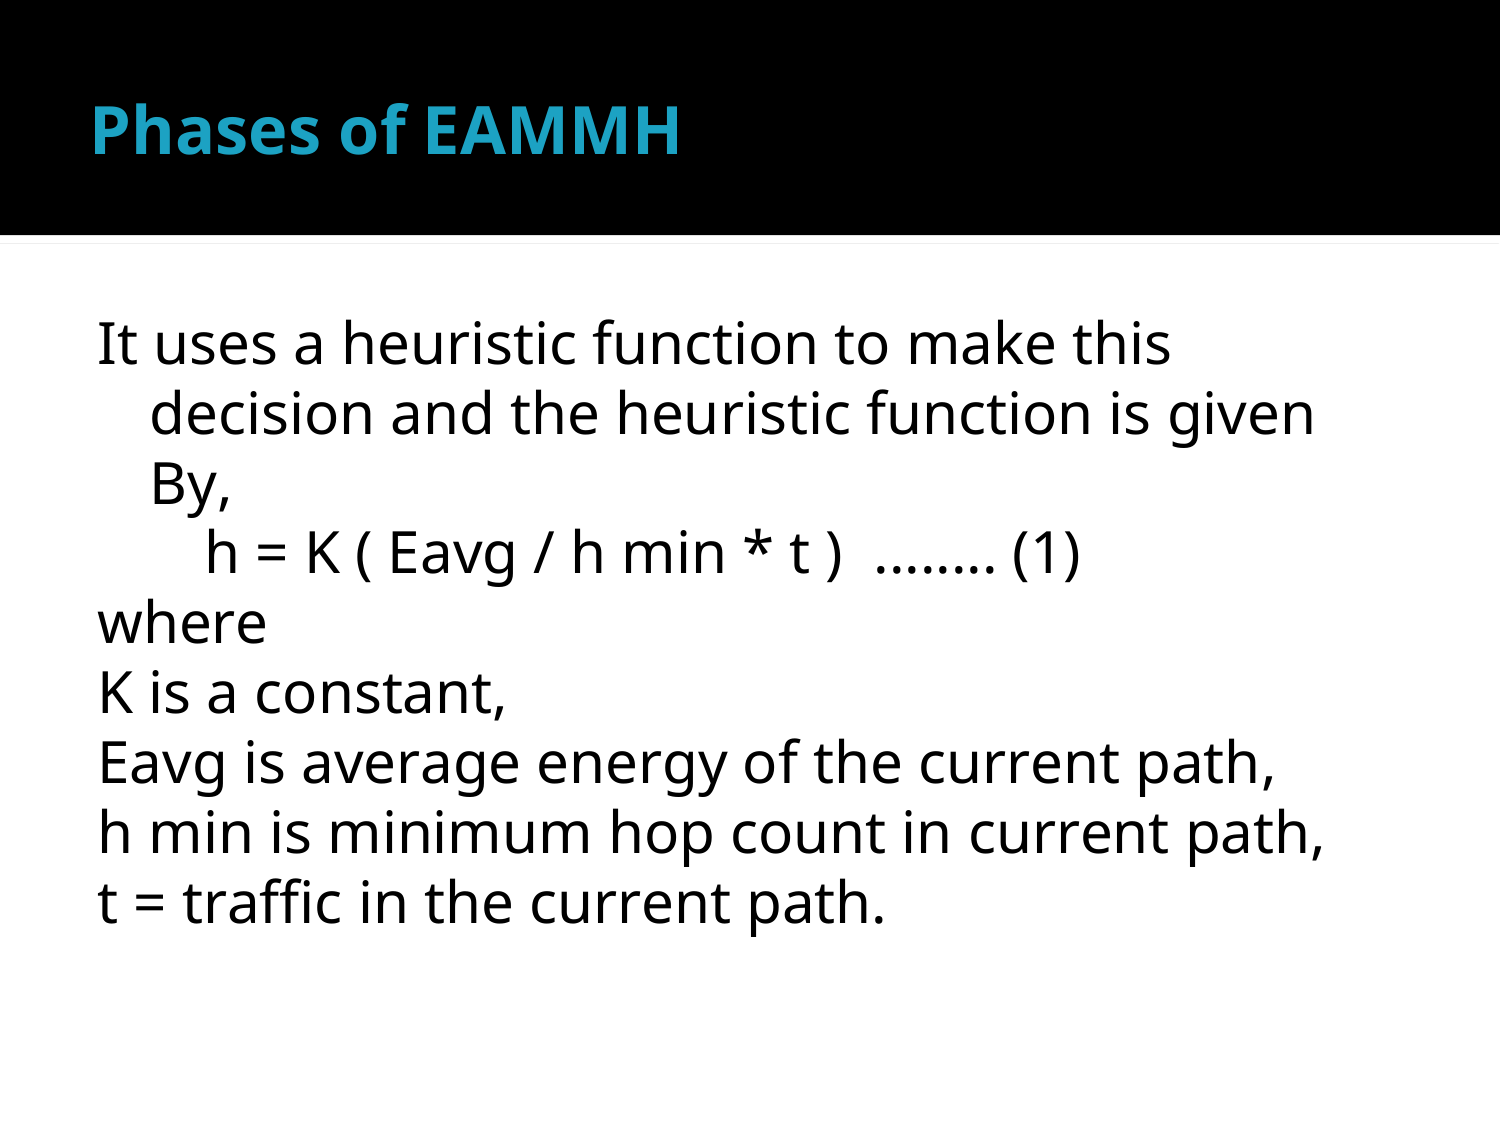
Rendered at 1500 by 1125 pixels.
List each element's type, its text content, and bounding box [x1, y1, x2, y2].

title Phases of EAMMH [75, 24, 1426, 231]
list It uses a heuristic function to make this decision and the heuristic function is given By, h = K ( Eavg / h min * t ) ........ (1) where K is a constant, Eavg is average energy of the current path, h min is minimum hop count in current path, t = traffic in the current path. [69, 291, 1420, 1051]
